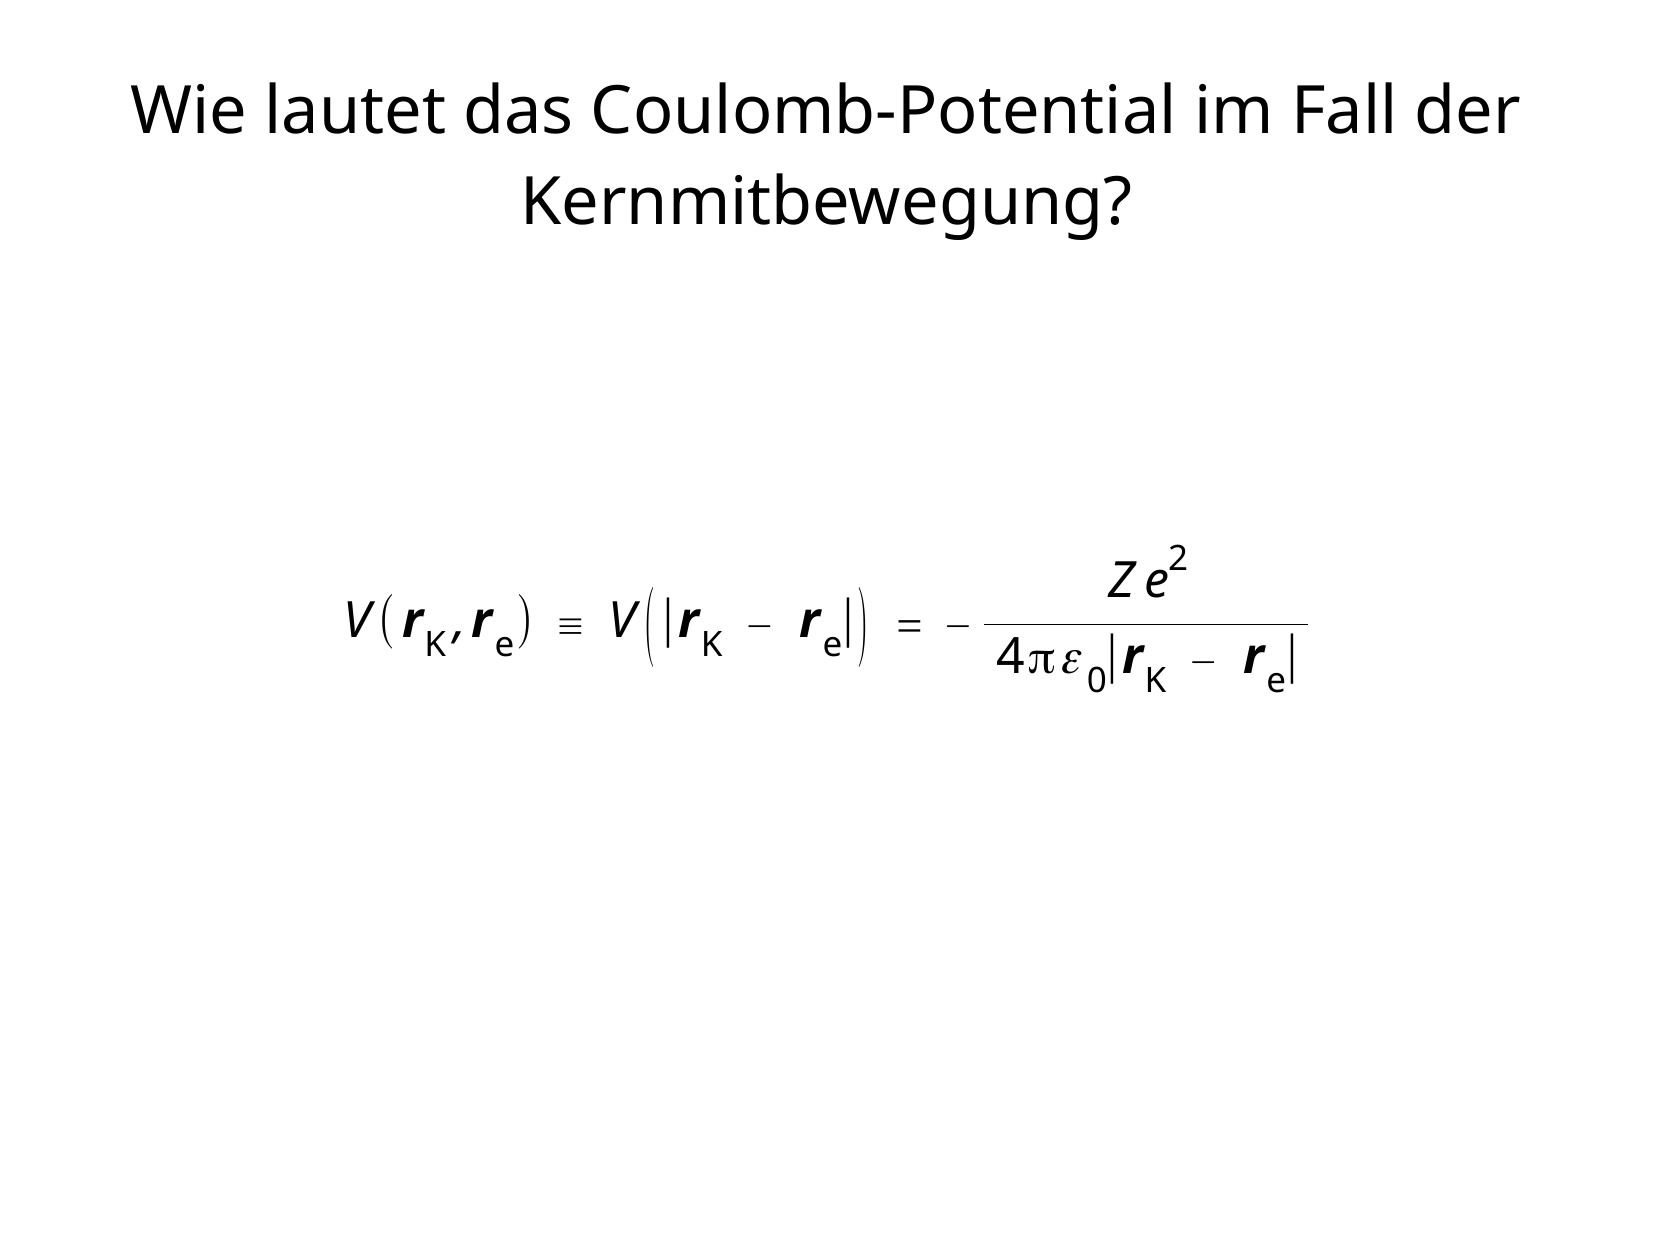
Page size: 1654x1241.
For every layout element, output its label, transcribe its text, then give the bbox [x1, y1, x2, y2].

title Wie lautet das Coulomb-Potential im Fall der Kernmitbewegung? [82, 49, 1571, 257]
chart [336, 537, 1317, 703]
